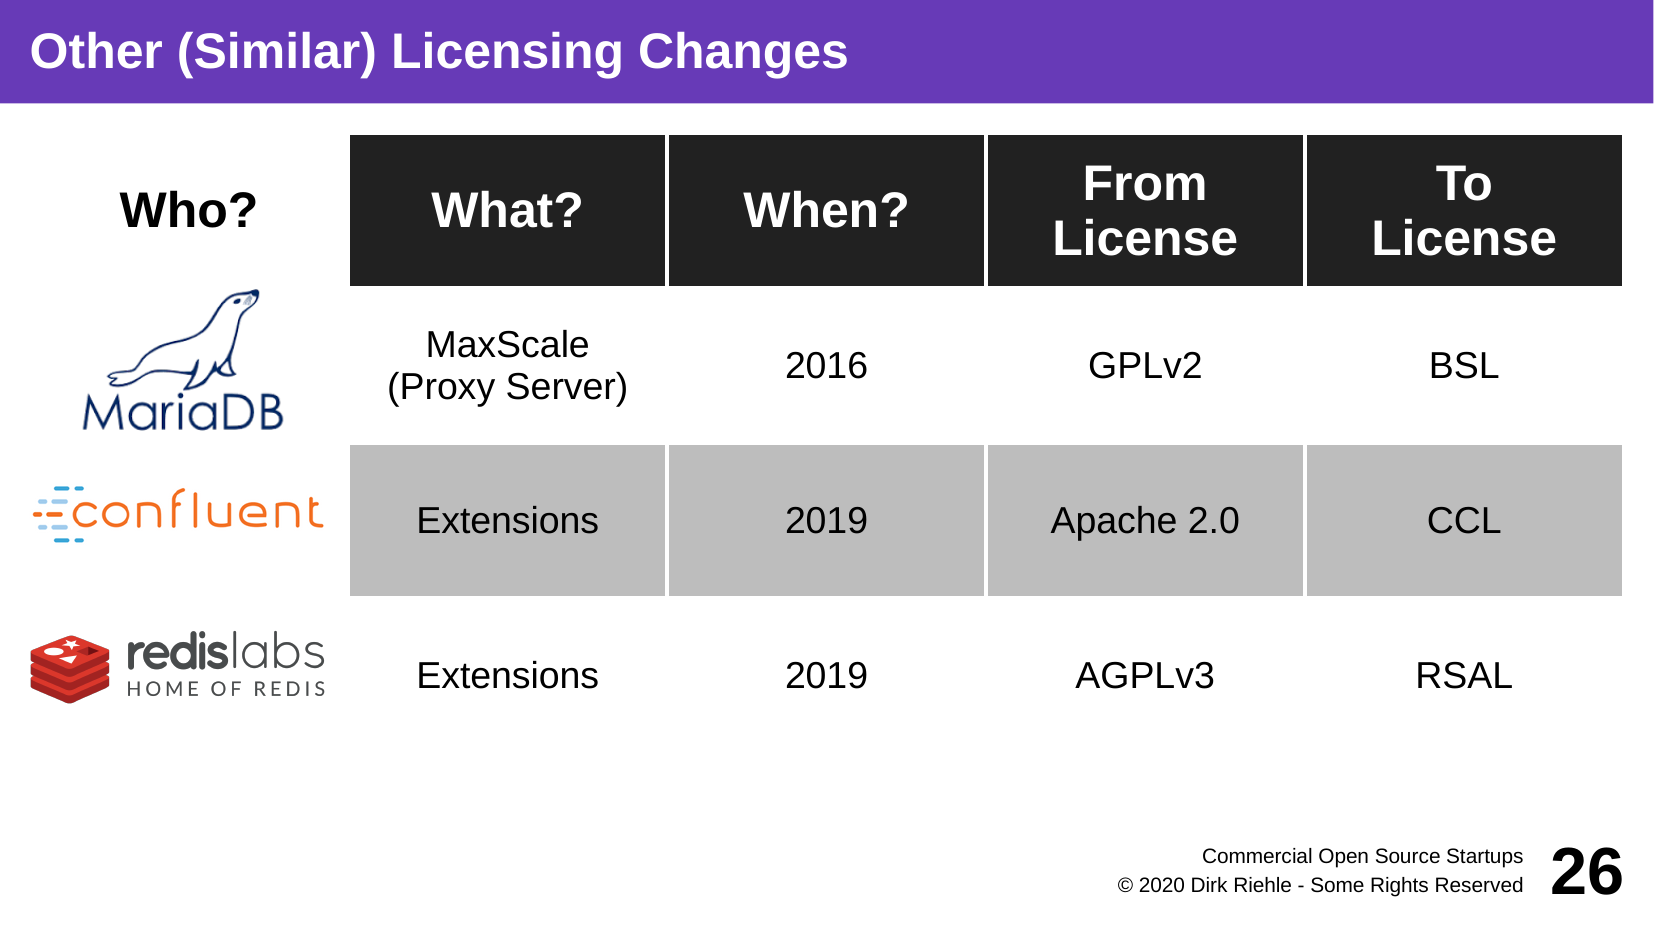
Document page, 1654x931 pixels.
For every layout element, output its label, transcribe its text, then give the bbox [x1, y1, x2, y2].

table_cell [32, 445, 346, 596]
title Other (Similar) Licensing Changes [0, 0, 1654, 104]
table_cell 2019 [669, 445, 984, 596]
picture [39, 286, 327, 435]
table_header Who? [32, 135, 346, 286]
table_cell 2019 [669, 600, 984, 753]
table_cell CCL [1307, 445, 1622, 596]
table_cell Apache 2.0 [988, 445, 1303, 596]
picture [29, 483, 325, 545]
table_cell [32, 600, 346, 751]
table_cell MaxScale (Proxy Server) [350, 290, 665, 441]
table_header What? [350, 135, 665, 286]
table_header From License [988, 135, 1303, 286]
table_cell Extensions [350, 600, 665, 753]
table_header To License [1307, 135, 1622, 286]
table_cell BSL [1307, 290, 1622, 441]
table_cell GPLv2 [988, 290, 1303, 441]
table_cell RSAL [1307, 600, 1622, 753]
table_cell [32, 290, 346, 441]
picture [29, 630, 325, 705]
table_cell Extensions [350, 445, 665, 596]
table_header When? [669, 135, 984, 286]
table_cell AGPLv3 [988, 600, 1303, 753]
table_cell 2016 [669, 290, 984, 441]
